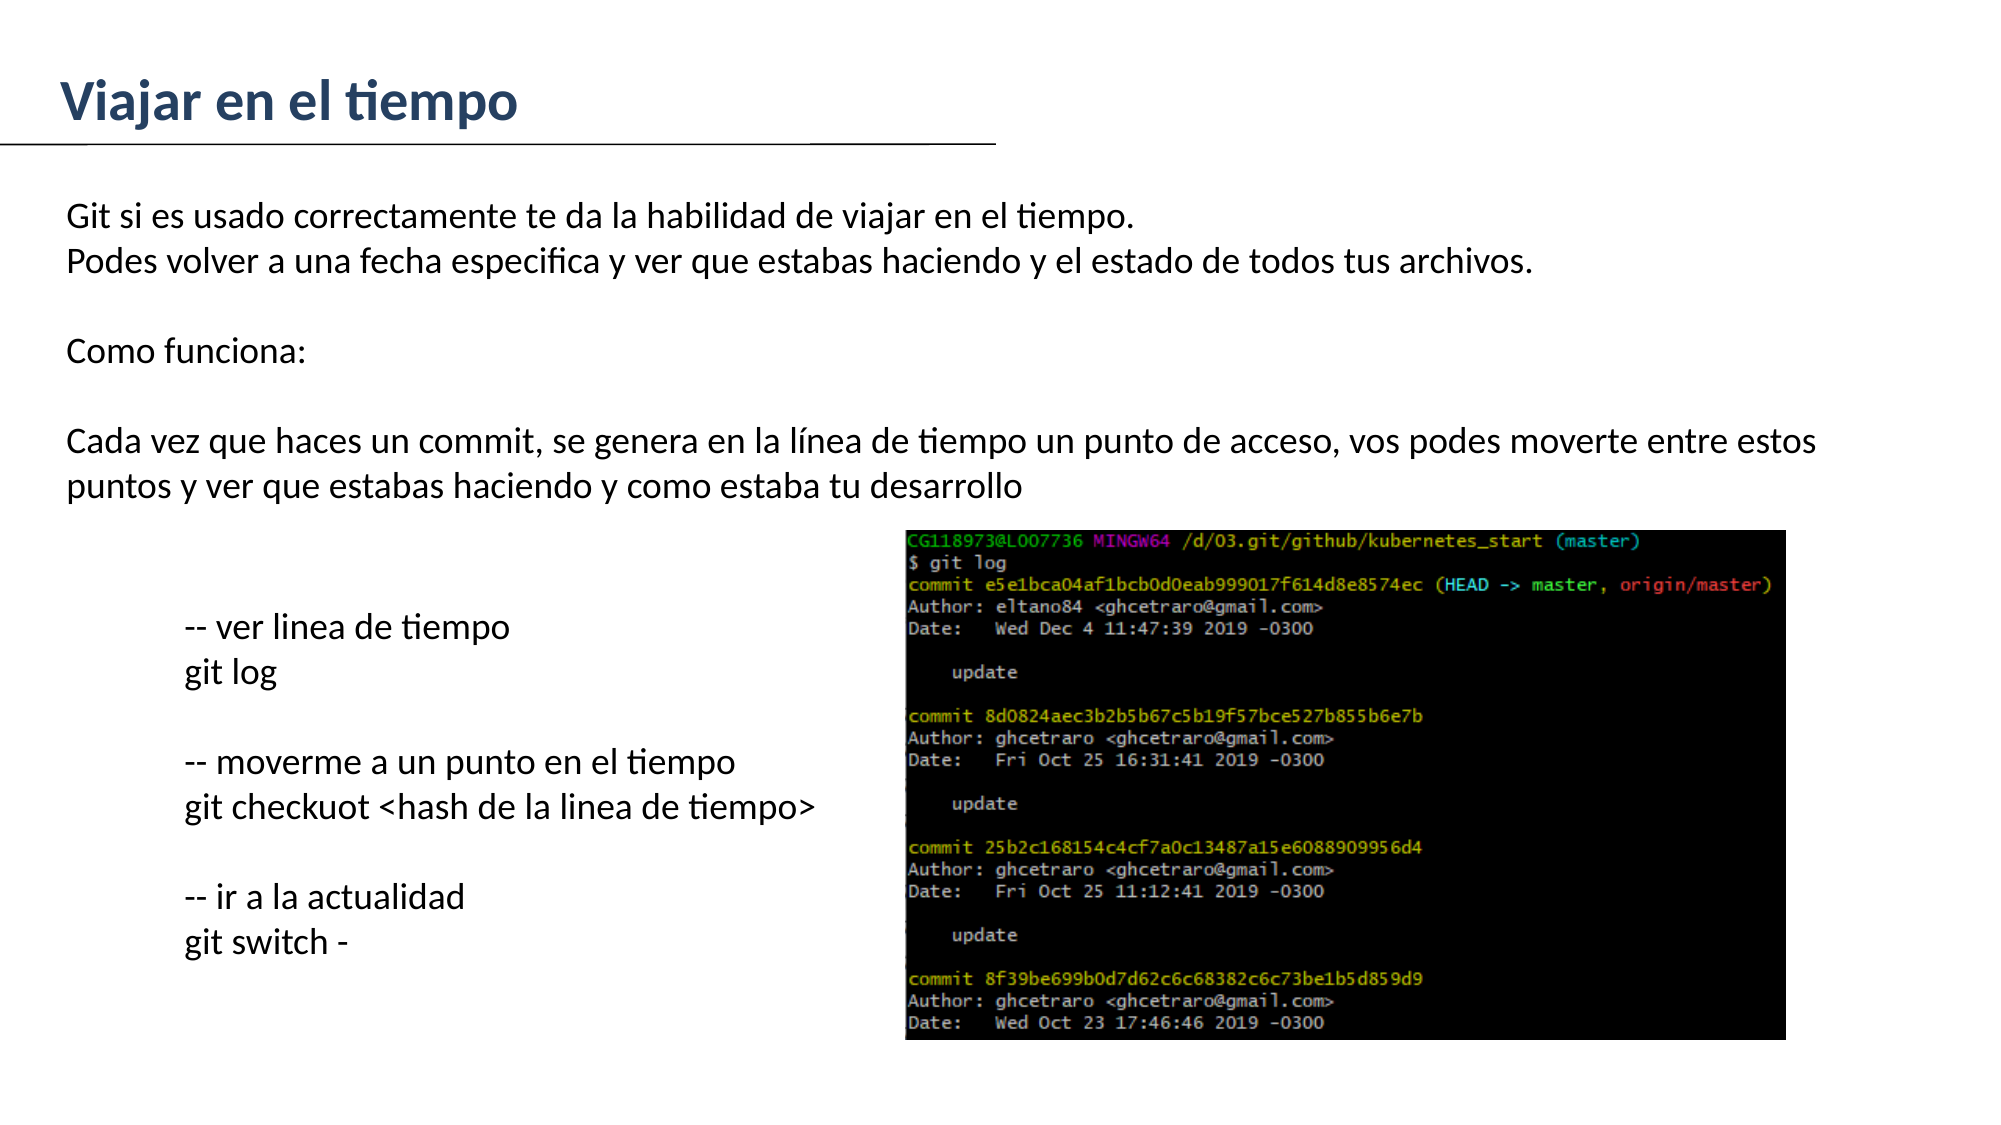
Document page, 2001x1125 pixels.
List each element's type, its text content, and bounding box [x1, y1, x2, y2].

picture [905, 530, 1786, 1040]
text_box Git si es usado correctamente te da la habilidad de viajar en el tiempo. Podes volver a una fecha especifica y ver que estabas haciendo y el estado de todos tus archivos. Como funciona: Cada vez que haces un commit, se genera en la línea de tiempo un punto de acceso, vos podes moverte entre estos puntos y ver que estabas haciendo y como estaba tu desarrollo [52, 183, 1855, 514]
text_box -- ver linea de tiempo git log -- moverme a un punto en el tiempo git checkuot <hash de la linea de tiempo> -- ir a la actualidad git switch - [169, 594, 905, 969]
text_box Viajar en el tiempo [45, 54, 1051, 247]
